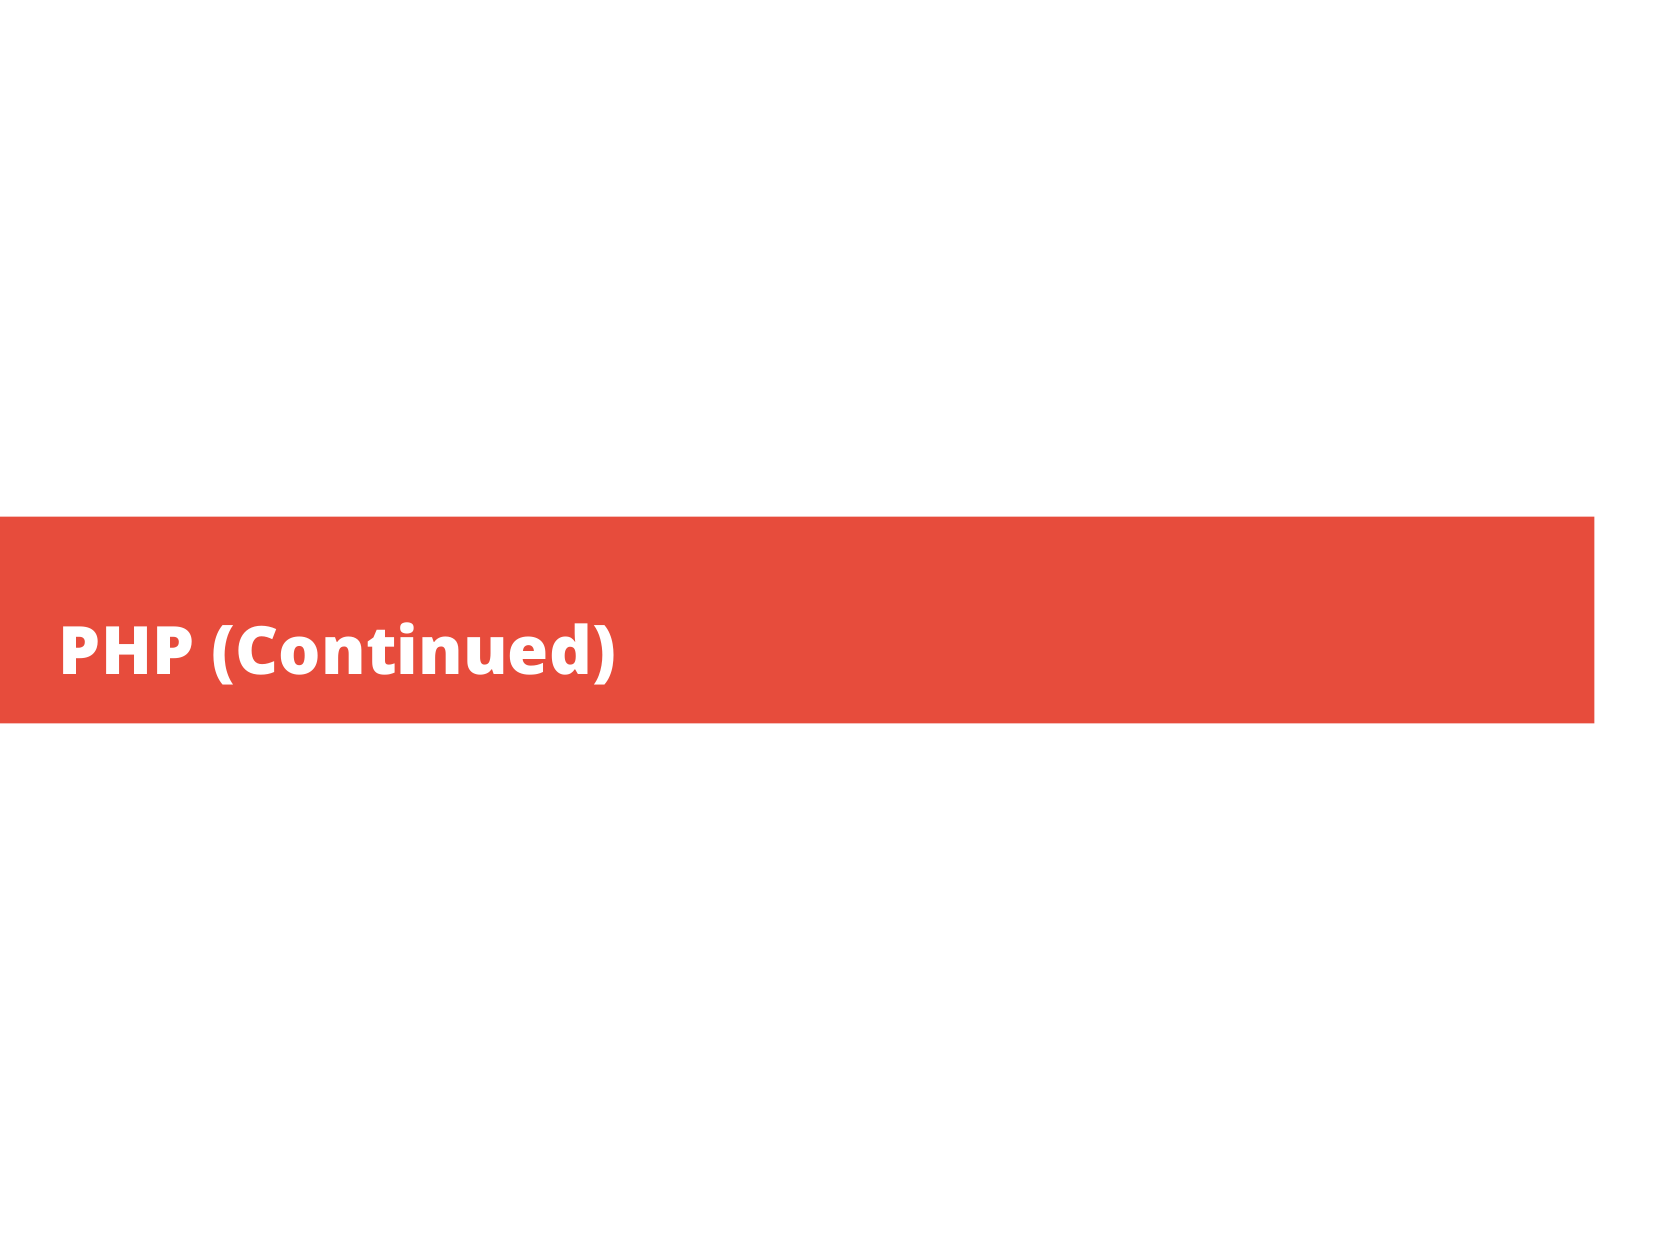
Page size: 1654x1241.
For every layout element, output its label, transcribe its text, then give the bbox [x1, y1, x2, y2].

title PHP (Continued) [59, 546, 1595, 694]
